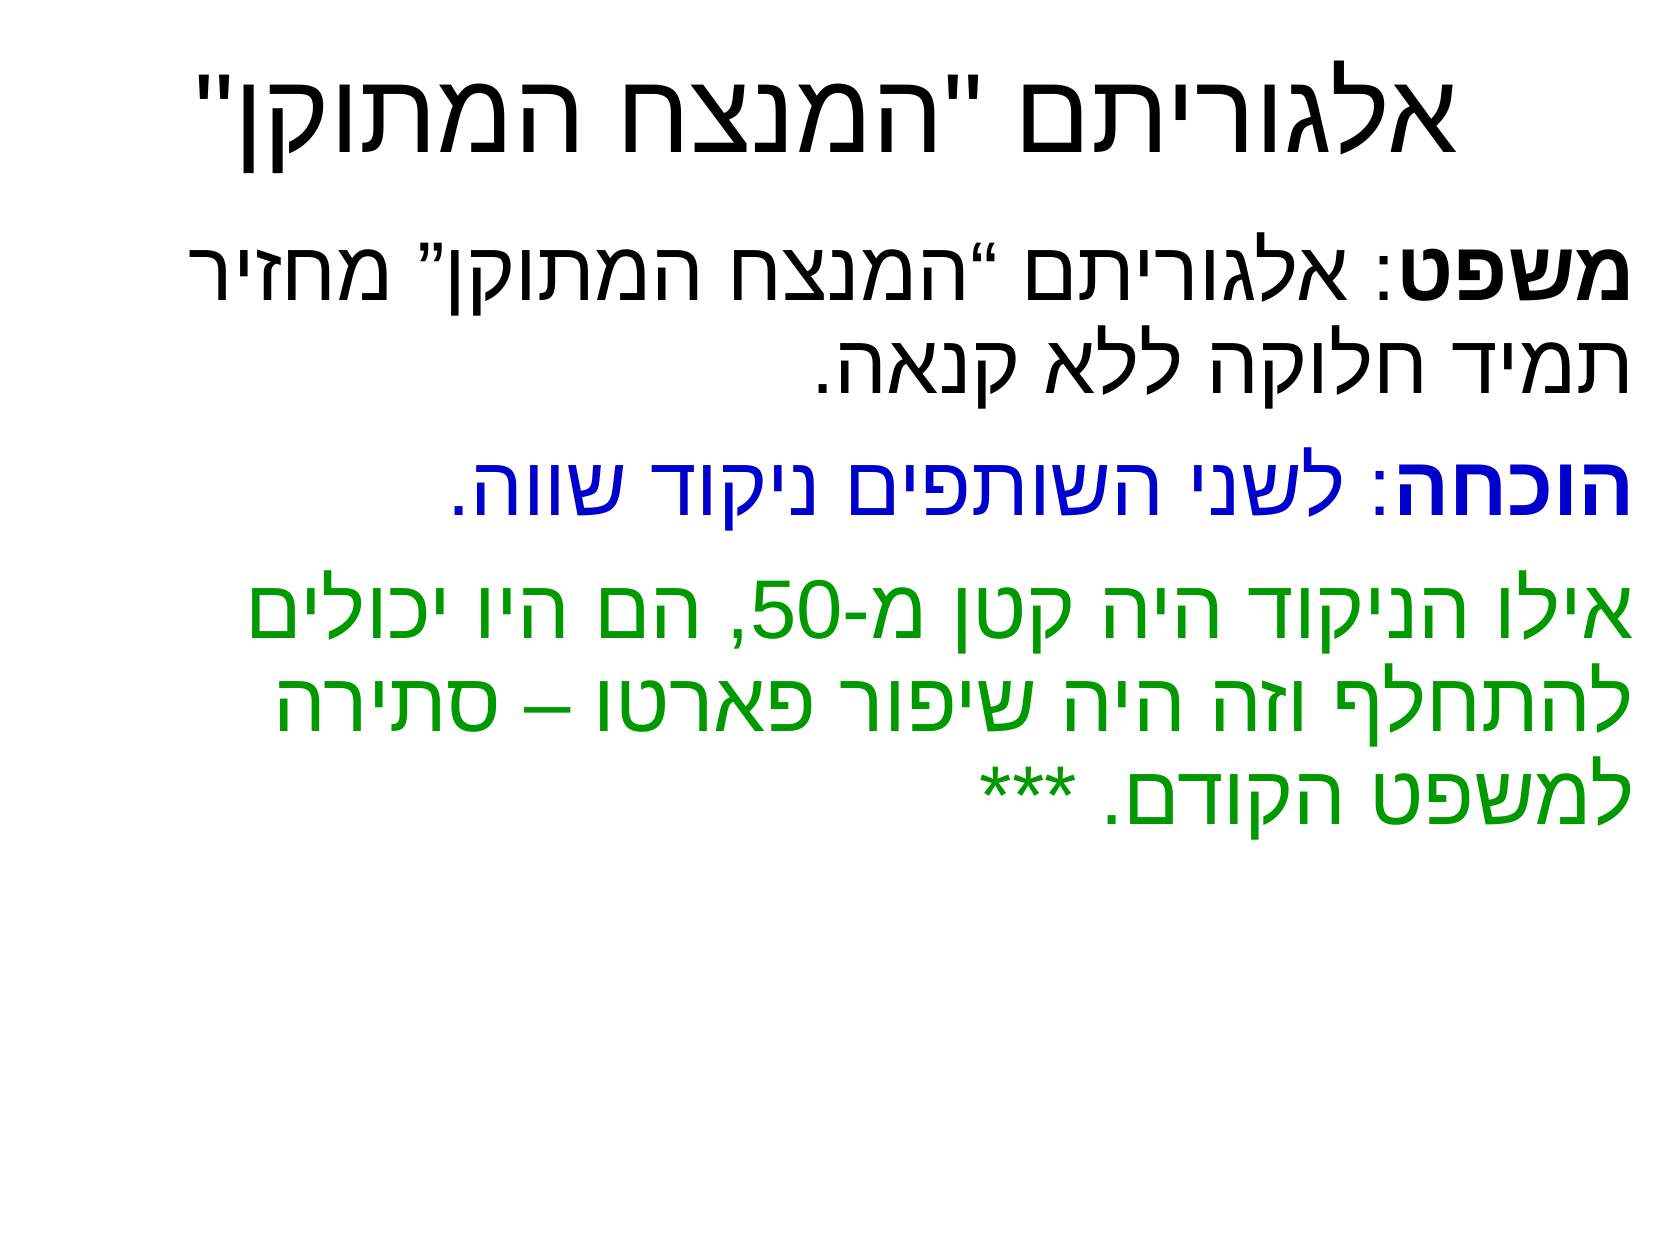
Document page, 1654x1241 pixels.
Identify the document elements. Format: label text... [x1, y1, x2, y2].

list משפט: אלגוריתם “המנצח המתוקן” מחזיר תמיד חלוקה ללא קנאה. הוכחה: לשני השותפים ניקוד שווה. אילו הניקוד היה קטן מ-50, הם היו יכולים להתחלף וזה היה שיפור פארטו – סתירה למשפט הקודם. *** [15, 225, 1636, 1216]
title אלגוריתם "המנצח המתוקן" [0, 32, 1654, 196]
